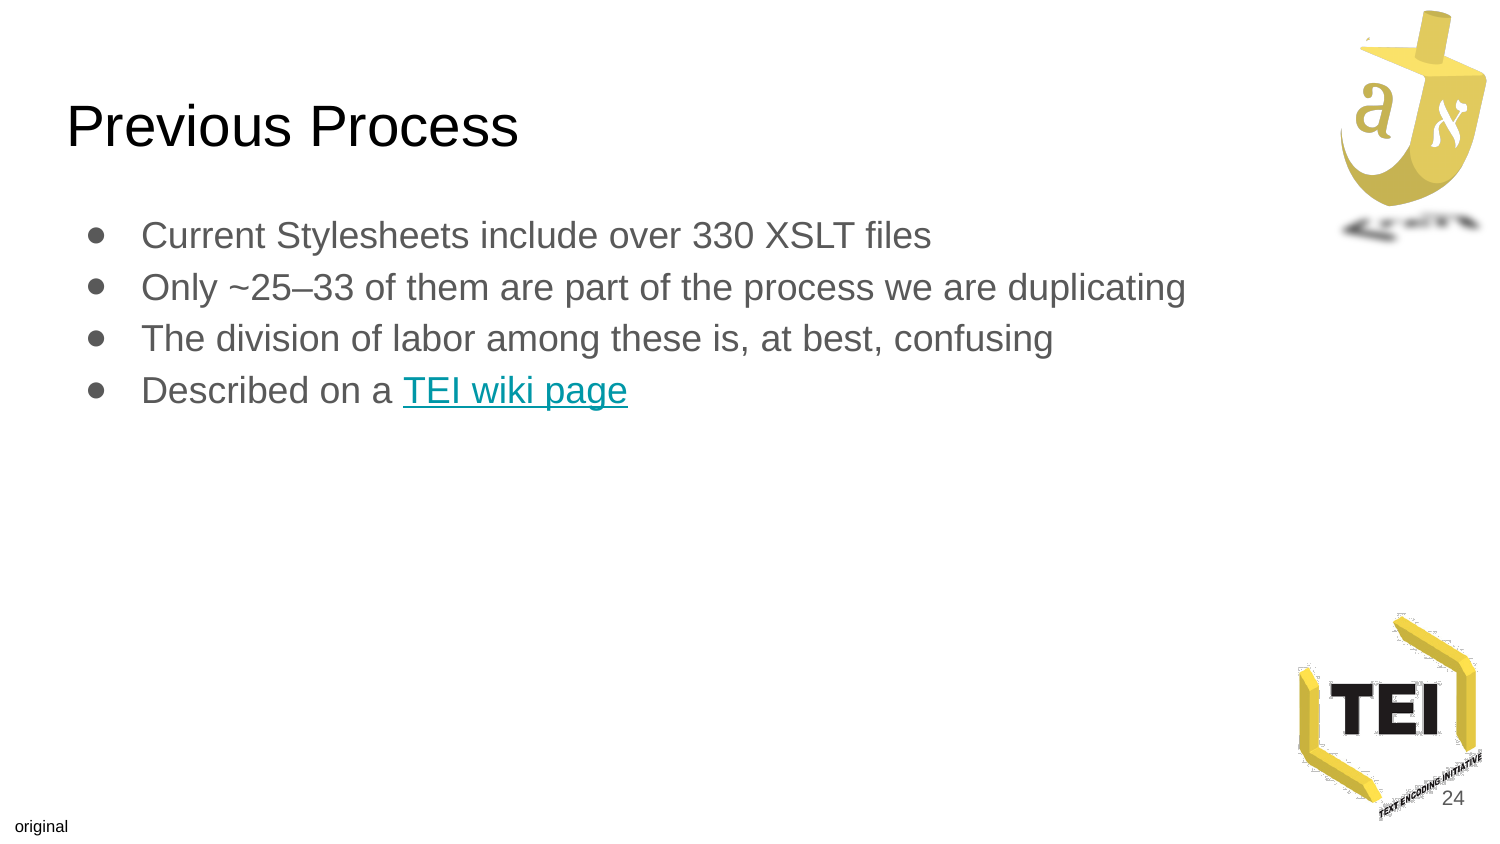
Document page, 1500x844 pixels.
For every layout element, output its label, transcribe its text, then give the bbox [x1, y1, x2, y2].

picture [1275, 604, 1500, 830]
list Current Stylesheets include over 330 XSLT files Only ~25–33 of them are part of the process we are duplicating The division of labor among these is, at best, confusing Described on a TEI wiki page [51, 189, 1449, 750]
picture [1324, 0, 1497, 250]
slide_number <number> [1389, 764, 1480, 830]
text_box original [0, 810, 114, 844]
title Previous Process [51, 72, 1449, 167]
